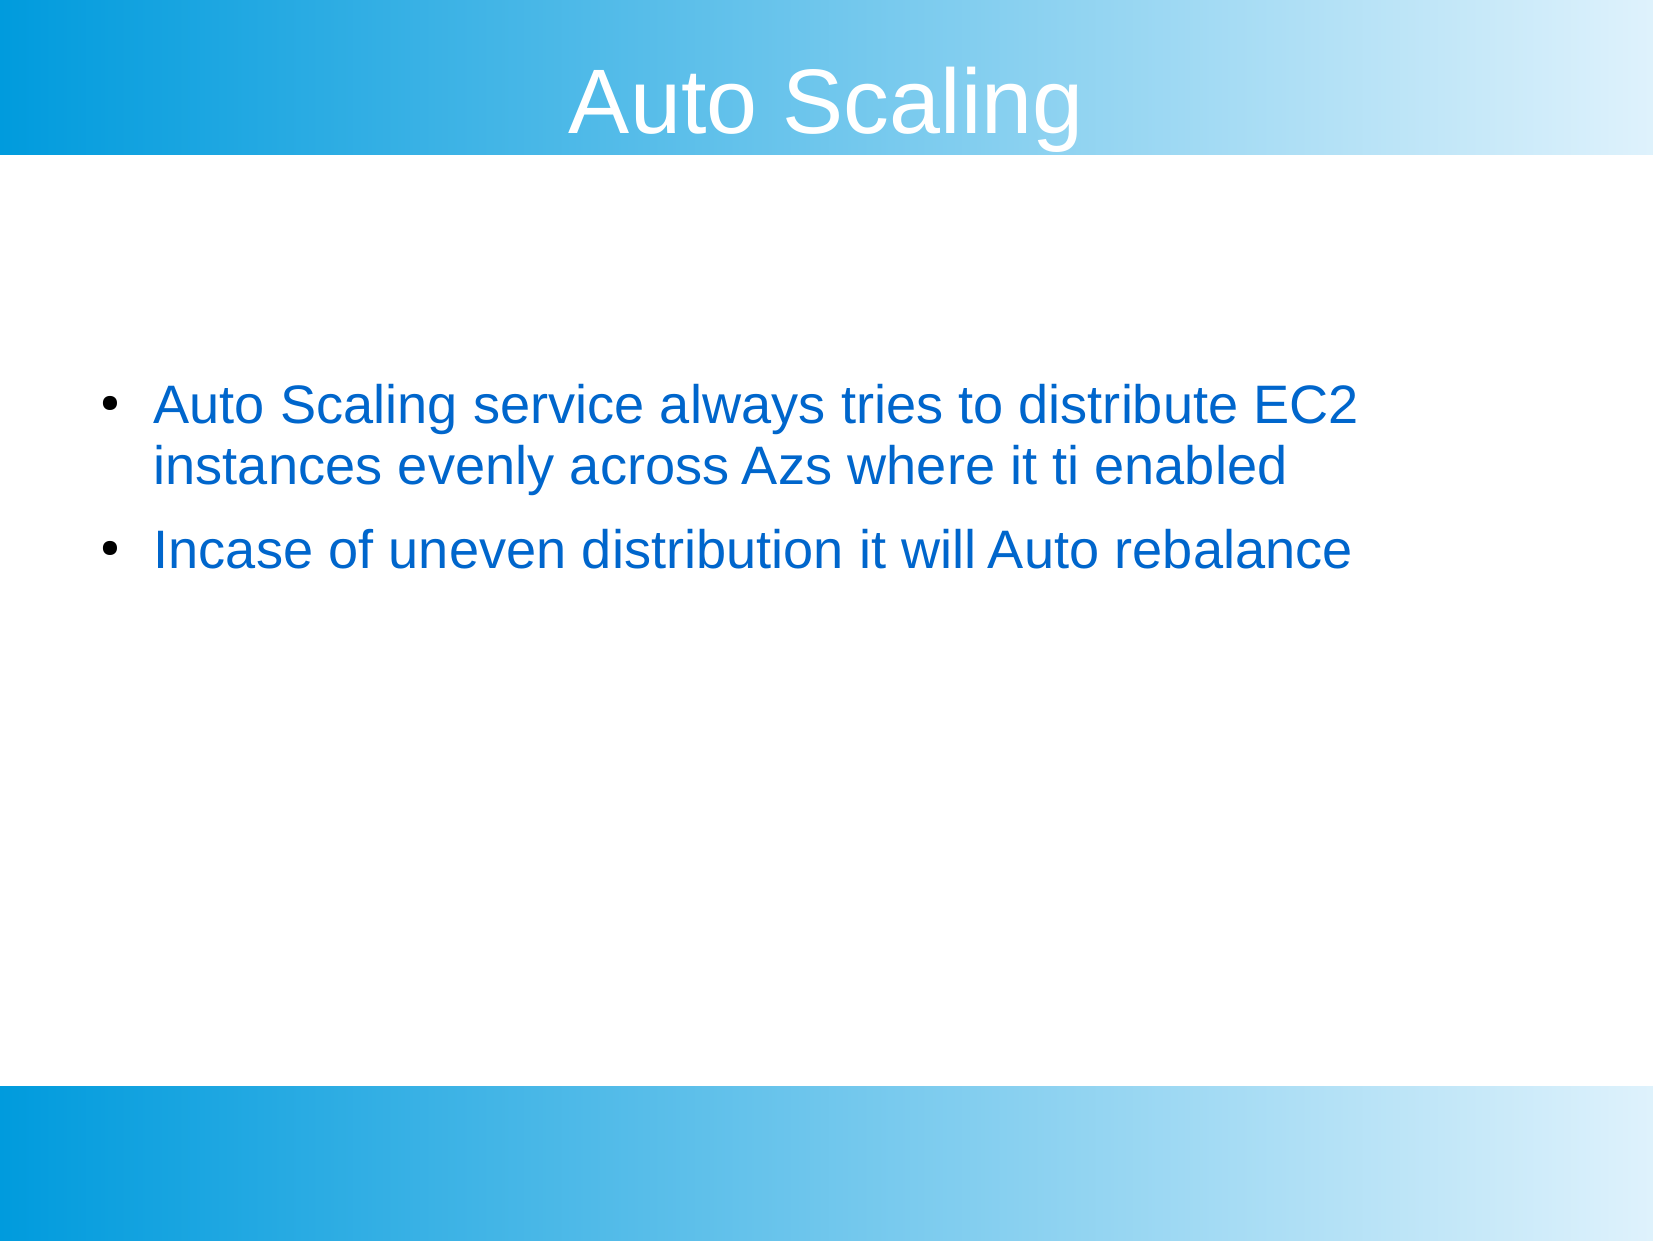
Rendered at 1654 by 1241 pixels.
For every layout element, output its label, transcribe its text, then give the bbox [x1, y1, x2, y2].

list Auto Scaling service always tries to distribute EC2 instances evenly across Azs where it ti enabled Incase of uneven distribution it will Auto rebalance [82, 290, 1571, 1010]
title Auto Scaling [82, 49, 1571, 155]
